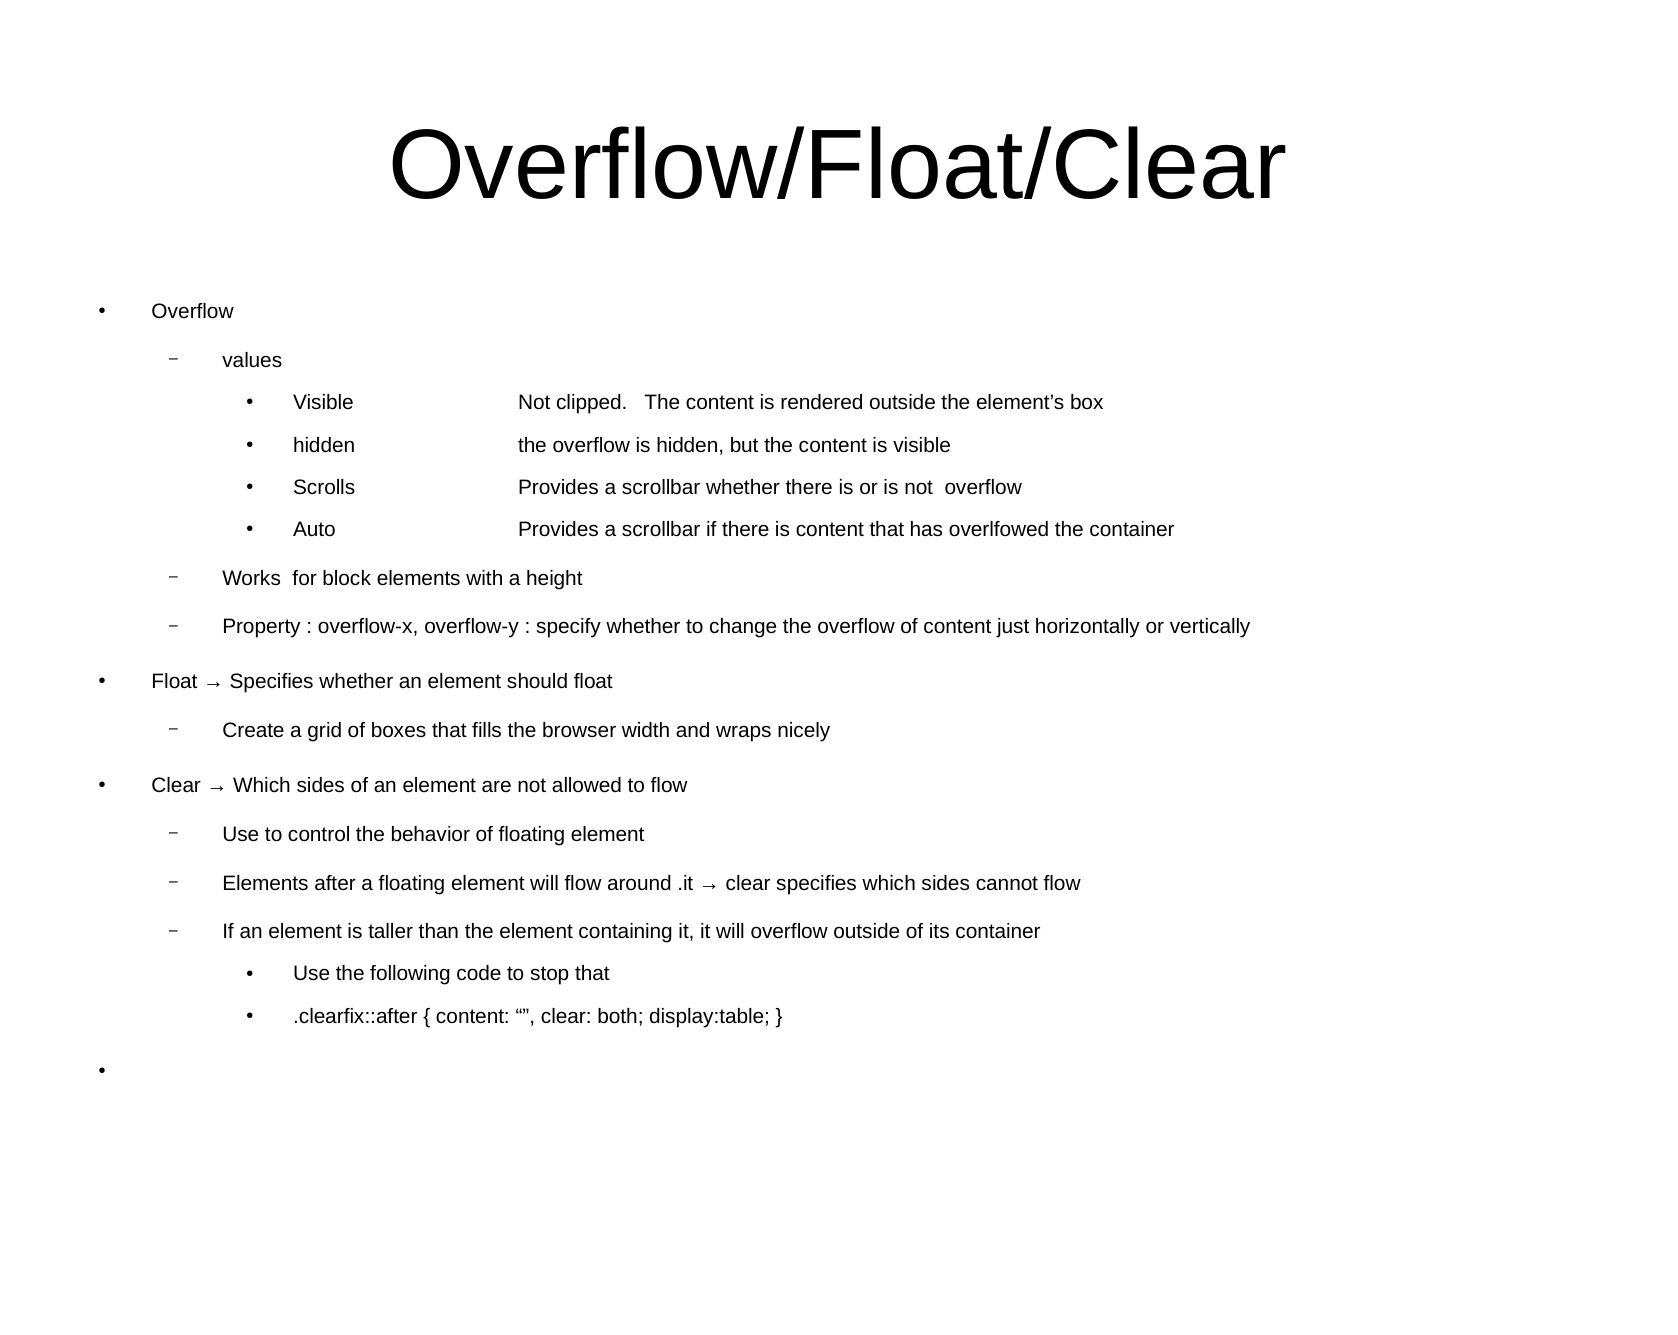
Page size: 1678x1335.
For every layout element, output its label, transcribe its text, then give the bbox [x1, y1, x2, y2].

list Overflow values Visible Not clipped. The content is rendered outside the element’s box hidden the overflow is hidden, but the content is visible Scrolls Provides a scrollbar whether there is or is not overflow Auto Provides a scrollbar if there is content that has overlfowed the container Works for block elements with a height Property : overflow-x, overflow-y : specify whether to change the overflow of content just horizontally or vertically Float → Specifies whether an element should float Create a grid of boxes that fills the browser width and wraps nicely Clear → Which sides of an element are not allowed to flow Use to control the behavior of floating element Elements after a floating element will flow around .it → clear specifies which sides cannot flow If an element is taller than the element containing it, it will overflow outside of its container Use the following code to stop that .clearfix::after { content: “”, clear: both; display:table; } [80, 300, 1591, 1075]
title Overflow/Float/Clear [83, 53, 1594, 276]
